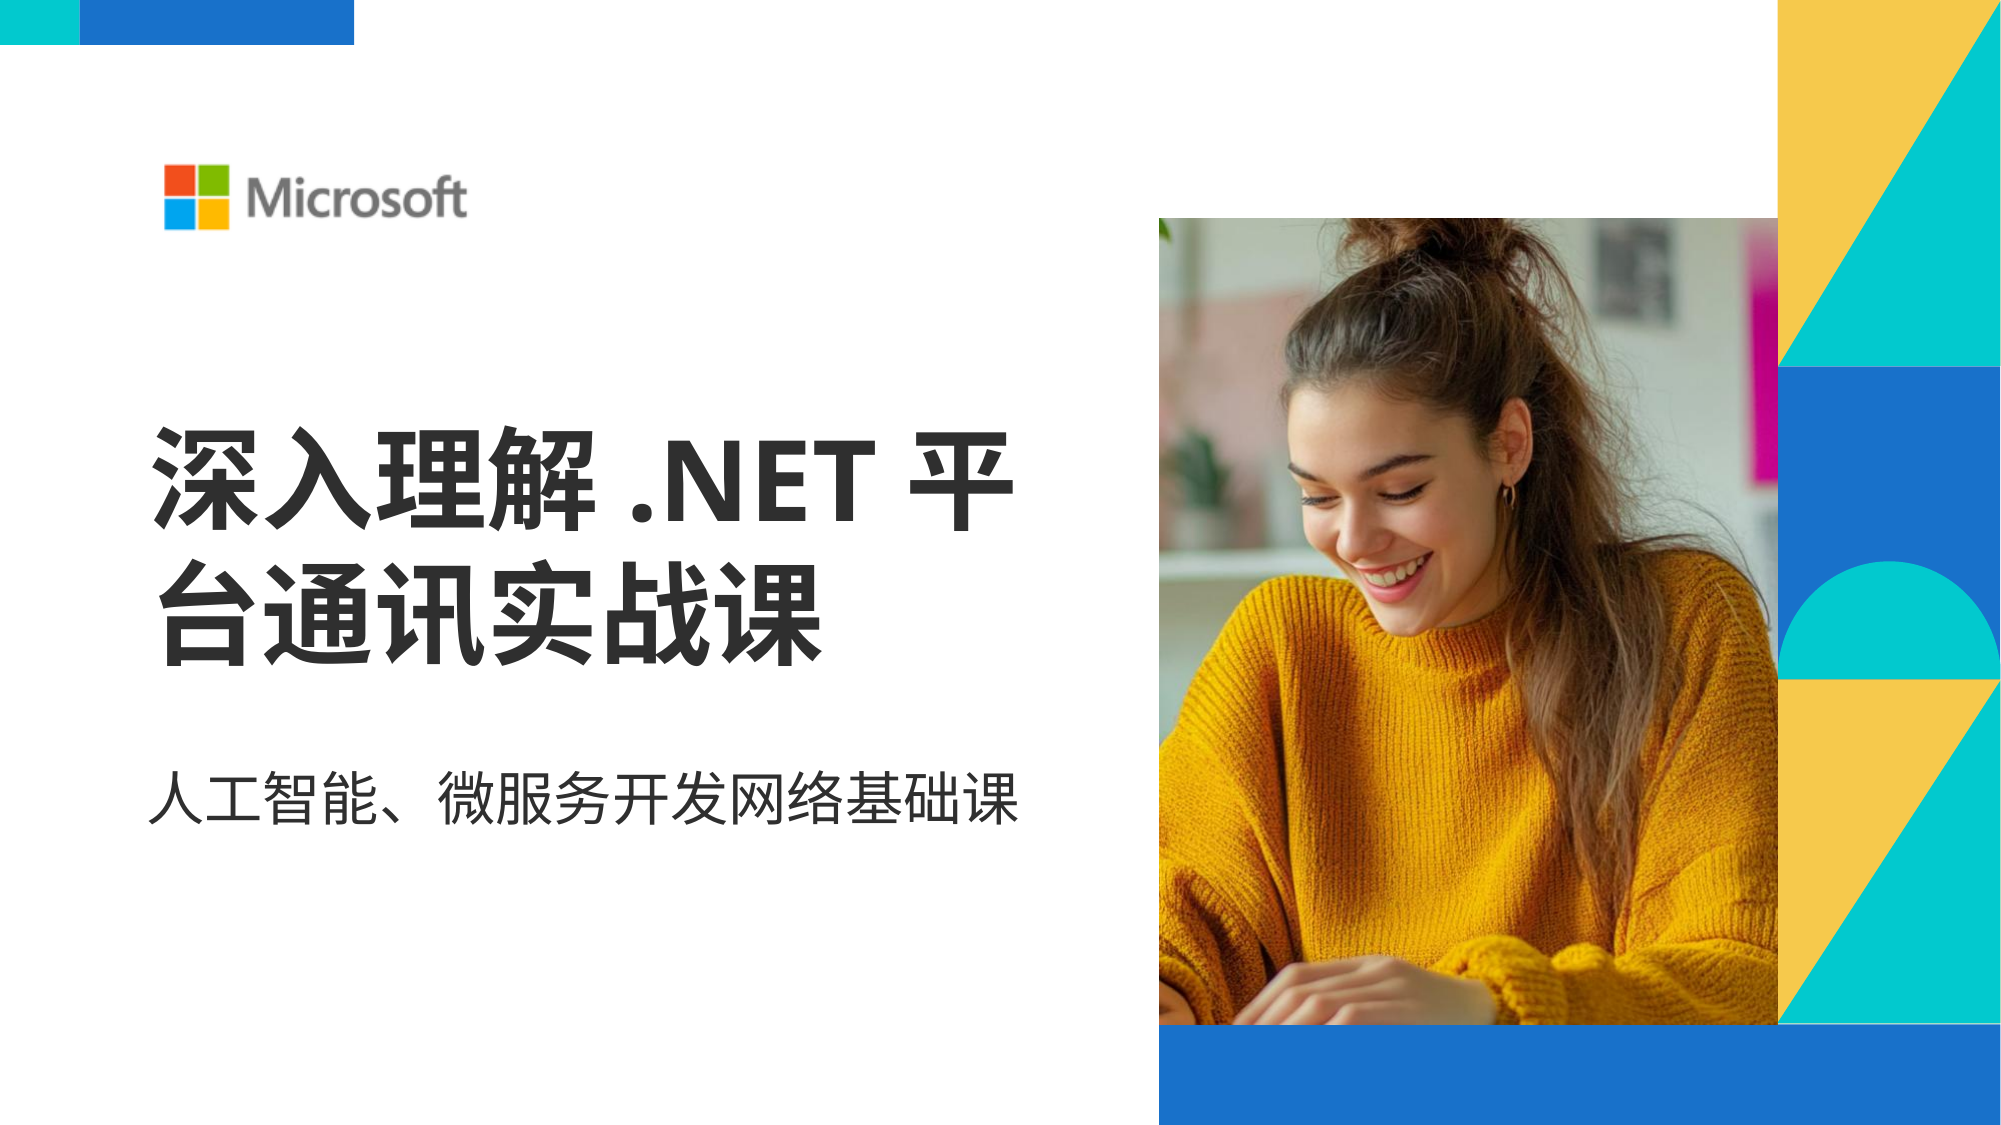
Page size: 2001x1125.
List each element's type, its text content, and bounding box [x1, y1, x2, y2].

subtitle 人工智能、微服务开发网络基础课 [89, 761, 1077, 862]
title 深入理解.NET平台通讯实战课 [149, 79, 1105, 680]
picture [1159, 218, 1778, 1025]
picture [83, 125, 547, 273]
